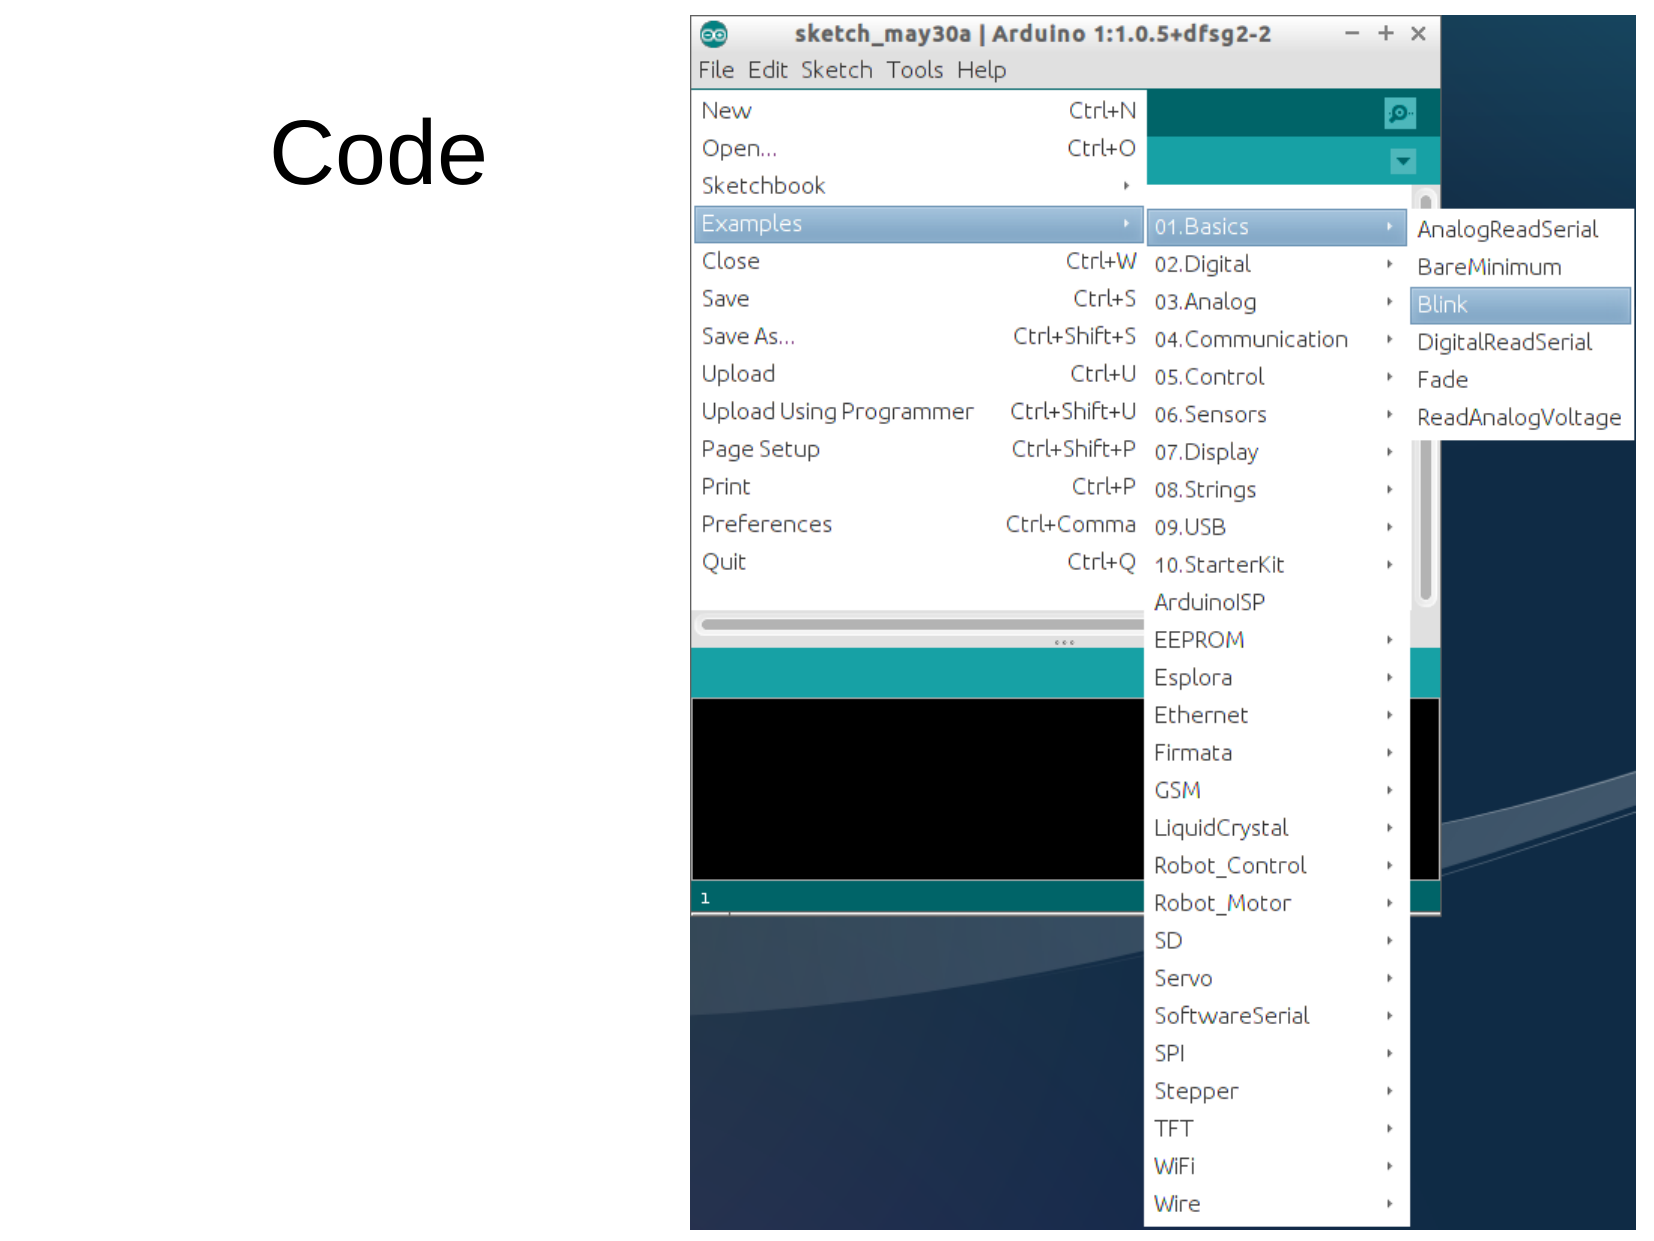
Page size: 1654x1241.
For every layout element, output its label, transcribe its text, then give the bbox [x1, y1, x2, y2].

title Code [82, 49, 676, 257]
picture [690, 15, 1636, 1230]
